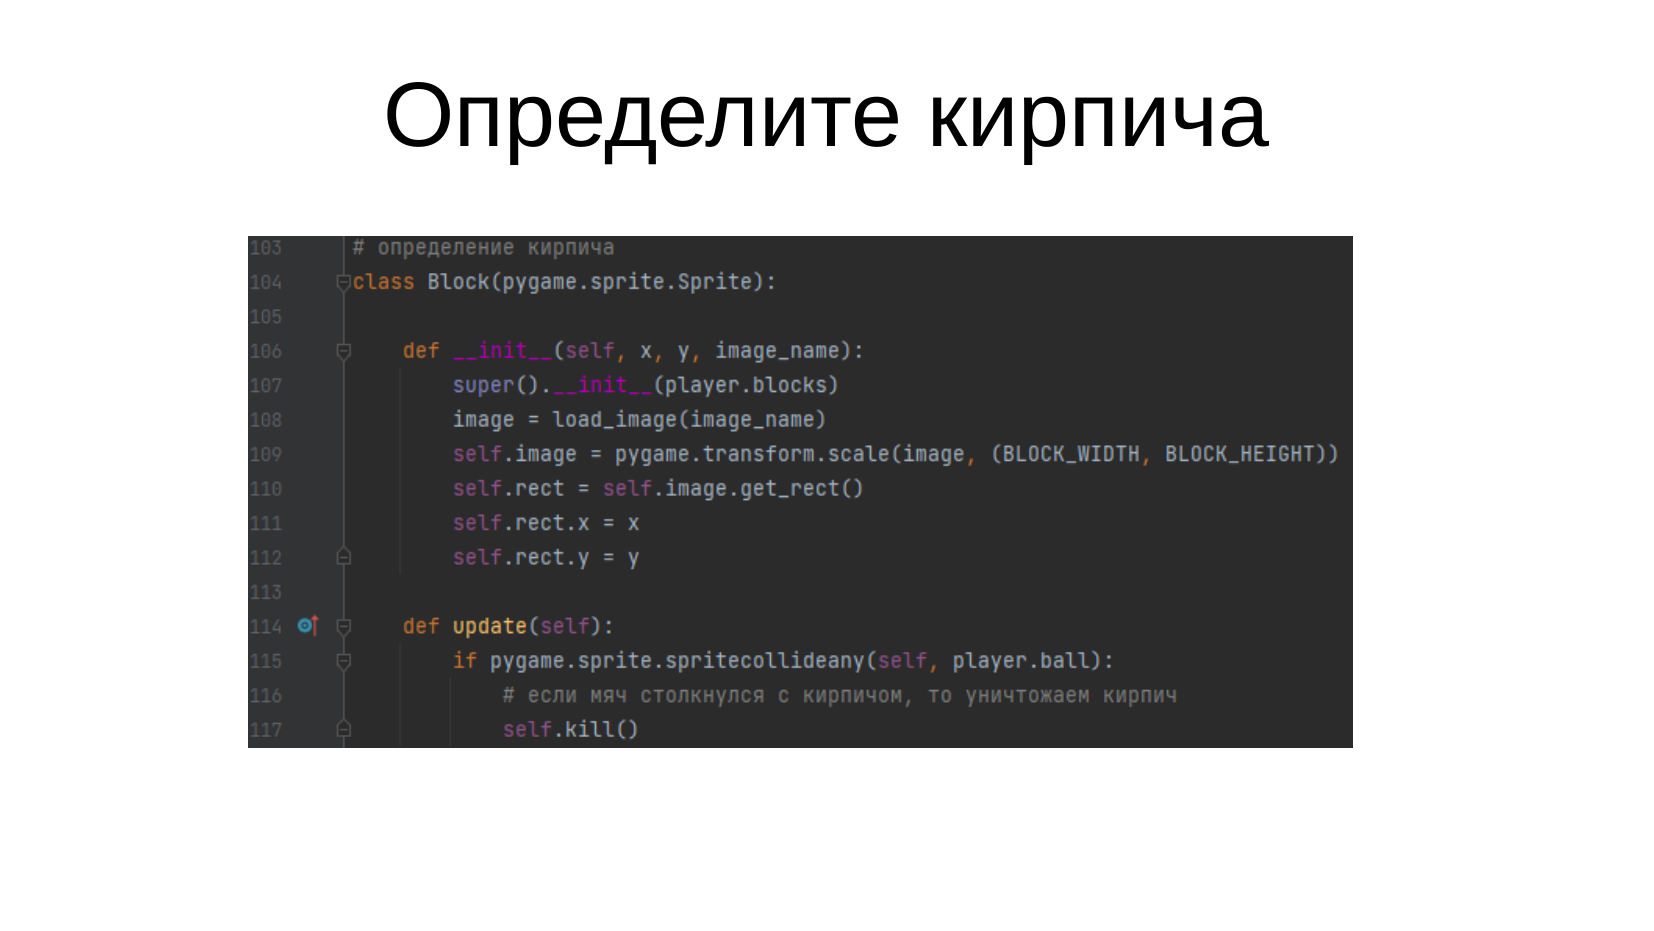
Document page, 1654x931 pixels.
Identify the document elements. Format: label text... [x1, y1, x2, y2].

title Определите кирпича [82, 37, 1571, 193]
picture [248, 236, 1353, 748]
